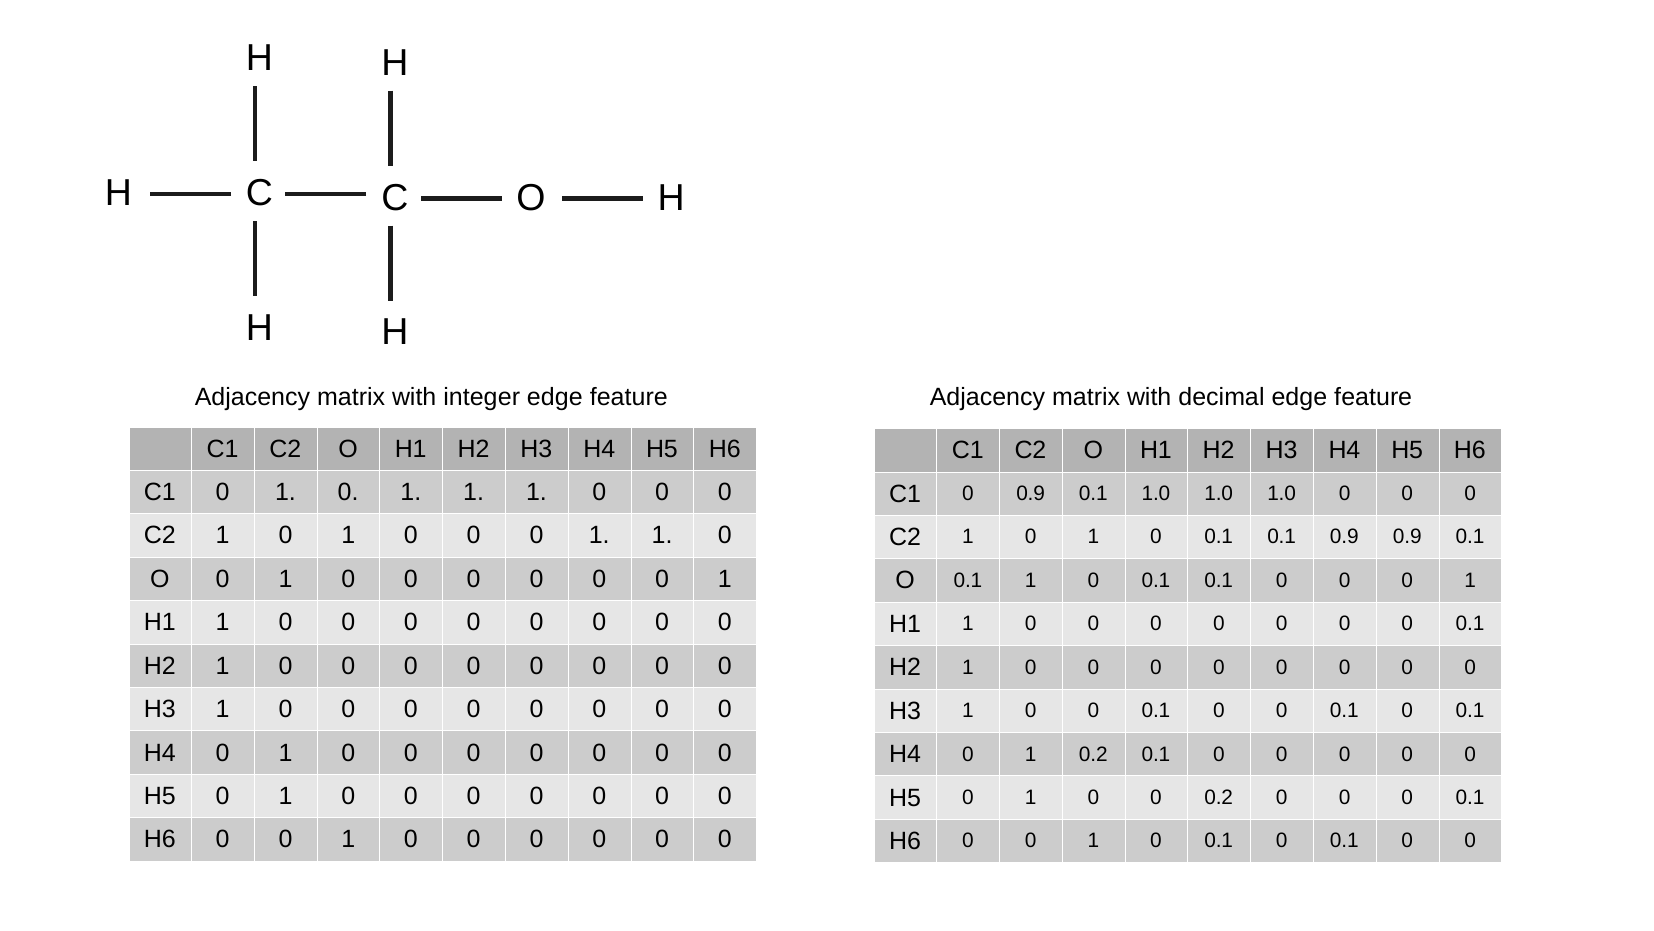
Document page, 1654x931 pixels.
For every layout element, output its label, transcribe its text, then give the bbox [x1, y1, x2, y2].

table_cell 0 [937, 776, 999, 819]
table_cell 0 [380, 688, 442, 730]
table_cell 1. [506, 471, 568, 513]
table_cell 0 [694, 601, 756, 644]
table_cell 0 [506, 558, 568, 600]
table_cell 0 [192, 471, 254, 513]
table_cell 0 [380, 818, 442, 861]
text_box H [90, 164, 136, 222]
table_cell 0 [569, 645, 631, 687]
table_cell H5 [130, 775, 191, 817]
table_cell 0 [1000, 516, 1062, 558]
table_cell 1 [255, 558, 317, 600]
table_cell 0 [506, 775, 568, 817]
table_cell 0 [443, 731, 505, 774]
table_cell H4 [875, 733, 936, 775]
table_cell 0 [569, 688, 631, 730]
table_cell 0.1 [1314, 690, 1376, 732]
table_cell 1 [318, 514, 379, 557]
table_cell 0 [1251, 559, 1313, 602]
table_cell 0 [632, 645, 693, 687]
table_header H1 [1126, 429, 1187, 472]
table_header C2 [255, 428, 317, 470]
table_cell 0 [569, 601, 631, 644]
table_cell 1 [192, 688, 254, 730]
table_cell 0.1 [1126, 690, 1187, 732]
table_cell 0.1 [1314, 820, 1376, 862]
table_header H5 [632, 428, 693, 470]
table_cell 0 [1251, 733, 1313, 775]
table_cell 1 [1000, 559, 1062, 602]
table_cell 0 [1126, 516, 1187, 558]
table_cell 1.0 [1188, 473, 1250, 515]
table_cell 0 [1377, 603, 1439, 645]
table_cell 1 [1063, 820, 1125, 862]
table_cell 0 [937, 473, 999, 515]
table_cell 0.1 [1440, 603, 1501, 645]
table_cell 0 [318, 645, 379, 687]
table_header C2 [1000, 429, 1062, 472]
table_cell C2 [130, 514, 191, 557]
table_cell 0 [632, 471, 693, 513]
table_cell 0 [1000, 820, 1062, 862]
table_cell 0.1 [1063, 473, 1125, 515]
table_cell 0 [1188, 690, 1250, 732]
table_cell 0 [1063, 690, 1125, 732]
table_header C1 [192, 428, 254, 470]
table_cell 1. [569, 514, 631, 557]
table_cell 0 [1000, 646, 1062, 689]
table_cell 0 [443, 818, 505, 861]
table_cell 0 [1126, 646, 1187, 689]
text_box C [366, 168, 412, 226]
table_cell 0 [380, 775, 442, 817]
table_cell 0 [1377, 776, 1439, 819]
table_cell 0 [1063, 776, 1125, 819]
table_cell 0 [694, 775, 756, 817]
table_header H6 [694, 428, 756, 470]
table_cell 0 [1314, 559, 1376, 602]
table_cell 1 [937, 516, 999, 558]
table_cell 0 [1251, 820, 1313, 862]
table_cell 0 [632, 731, 693, 774]
table_cell 0 [1377, 559, 1439, 602]
text_box H [366, 303, 412, 361]
table_cell 0 [443, 601, 505, 644]
table_cell 0 [255, 645, 317, 687]
table_cell 1 [694, 558, 756, 600]
table_cell H2 [130, 645, 191, 687]
table_cell 0 [1377, 690, 1439, 732]
table_cell 0 [1126, 603, 1187, 645]
table_cell 0. [318, 471, 379, 513]
table_cell H6 [875, 820, 936, 862]
table_cell 0 [1251, 603, 1313, 645]
table_cell 1 [1000, 776, 1062, 819]
table_cell 1 [1440, 559, 1501, 602]
table_cell 0 [694, 471, 756, 513]
table_cell 0 [1377, 733, 1439, 775]
table_header H2 [1188, 429, 1250, 472]
table_header O [1063, 429, 1125, 472]
table_cell 0 [192, 731, 254, 774]
table_cell H4 [130, 731, 191, 774]
table_cell 0 [569, 558, 631, 600]
table_cell 1 [1063, 516, 1125, 558]
table_cell 0 [1063, 603, 1125, 645]
table_cell 0.1 [1126, 559, 1187, 602]
table_cell C1 [875, 473, 936, 515]
table_cell 0.1 [1188, 516, 1250, 558]
table_cell 1.0 [1251, 473, 1313, 515]
table_cell 0.1 [1126, 733, 1187, 775]
table_cell 0 [1063, 646, 1125, 689]
table_cell 1.0 [1126, 473, 1187, 515]
table_cell 0 [1440, 733, 1501, 775]
table_cell 0 [443, 558, 505, 600]
table_cell 0 [632, 775, 693, 817]
table_cell 0 [569, 775, 631, 817]
text_box H [231, 298, 277, 356]
table_cell 0 [1314, 733, 1376, 775]
table_cell 0 [569, 818, 631, 861]
table_header H3 [1251, 429, 1313, 472]
table_cell 0 [255, 688, 317, 730]
text_box H [366, 33, 412, 91]
table_cell O [875, 559, 936, 602]
table_cell 1 [1000, 733, 1062, 775]
text_box O [501, 168, 547, 226]
table_cell 1. [632, 514, 693, 557]
table_cell 0 [506, 688, 568, 730]
table_cell 0 [937, 820, 999, 862]
table_cell 0 [1126, 820, 1187, 862]
table_header H6 [1440, 429, 1501, 472]
table_header H3 [506, 428, 568, 470]
table_cell 1. [443, 471, 505, 513]
table_cell 0.2 [1063, 733, 1125, 775]
table_cell 0 [192, 558, 254, 600]
table_cell 0 [632, 558, 693, 600]
table_cell 0.2 [1188, 776, 1250, 819]
table_cell C1 [130, 471, 191, 513]
table_cell 0 [506, 514, 568, 557]
table_cell 0 [1440, 646, 1501, 689]
table_cell 0 [1063, 559, 1125, 602]
table_cell 0 [443, 775, 505, 817]
table_cell 0 [632, 688, 693, 730]
table_header O [318, 428, 379, 470]
table_cell 0.1 [1440, 776, 1501, 819]
text_box Adjacency matrix with integer edge feature [180, 375, 841, 418]
table_cell 0 [1314, 646, 1376, 689]
table_cell 0.9 [1377, 516, 1439, 558]
table_cell 0 [380, 645, 442, 687]
table_cell 0 [506, 731, 568, 774]
table_cell 0 [1314, 603, 1376, 645]
text_box H [231, 29, 277, 87]
text_box H [642, 168, 688, 226]
table_cell 1. [380, 471, 442, 513]
table_cell 0 [506, 645, 568, 687]
table_cell 1 [192, 645, 254, 687]
table_header H2 [443, 428, 505, 470]
table_cell 0 [1188, 646, 1250, 689]
table_cell H2 [875, 646, 936, 689]
table_cell 0 [318, 558, 379, 600]
text_box Adjacency matrix with decimal edge feature [915, 375, 1576, 418]
table_cell H1 [875, 603, 936, 645]
table_cell 0 [192, 818, 254, 861]
table_cell H1 [130, 601, 191, 644]
table_cell 0 [569, 731, 631, 774]
table_cell 1 [192, 514, 254, 557]
table_cell 0 [694, 818, 756, 861]
table_cell 0 [632, 601, 693, 644]
table_cell 0 [694, 645, 756, 687]
table_cell 1 [318, 818, 379, 861]
table_cell 1. [255, 471, 317, 513]
table_cell 0 [1126, 776, 1187, 819]
table_cell 0 [1188, 733, 1250, 775]
table_cell 0 [1251, 690, 1313, 732]
table_cell 0 [694, 731, 756, 774]
table_cell 0 [255, 818, 317, 861]
table_cell 0 [1000, 603, 1062, 645]
table_cell 0 [1000, 690, 1062, 732]
table_cell 0 [506, 818, 568, 861]
table_cell 0 [380, 514, 442, 557]
text_box C [231, 164, 277, 222]
table_cell 0 [1440, 473, 1501, 515]
table_cell 0.1 [1440, 516, 1501, 558]
table_cell C2 [875, 516, 936, 558]
table_cell 0 [443, 645, 505, 687]
table_cell 0 [1251, 776, 1313, 819]
table_cell 0 [694, 688, 756, 730]
table_cell 0 [443, 514, 505, 557]
table_cell 0 [937, 733, 999, 775]
table_cell 0 [255, 514, 317, 557]
table_cell 0 [1251, 646, 1313, 689]
table_cell 0 [1377, 820, 1439, 862]
table_header H4 [1314, 429, 1376, 472]
table_cell 0 [380, 731, 442, 774]
table_cell 1 [255, 731, 317, 774]
table_cell 0 [443, 688, 505, 730]
table_cell 0 [380, 601, 442, 644]
table_cell 0 [1377, 473, 1439, 515]
table_header H1 [380, 428, 442, 470]
table_header C1 [937, 429, 999, 472]
table_cell 0.9 [1000, 473, 1062, 515]
table_cell 0.1 [1251, 516, 1313, 558]
table_cell H6 [130, 818, 191, 861]
table_cell 0 [1314, 776, 1376, 819]
table_header H5 [1377, 429, 1439, 472]
table_header [130, 428, 191, 470]
table_cell 1 [937, 646, 999, 689]
table_cell H3 [875, 690, 936, 732]
table_header H4 [569, 428, 631, 470]
table_cell 1 [255, 775, 317, 817]
table_cell 0.1 [1440, 690, 1501, 732]
table_cell 0.1 [1188, 559, 1250, 602]
table_header [875, 429, 936, 472]
table_cell 0 [1188, 603, 1250, 645]
table_cell 0 [506, 601, 568, 644]
table_cell 0 [318, 775, 379, 817]
table_cell 0 [318, 688, 379, 730]
table_cell 1 [937, 603, 999, 645]
table_cell 0 [1314, 473, 1376, 515]
table_cell 1 [937, 690, 999, 732]
table_cell 0 [318, 731, 379, 774]
table_cell 0.9 [1314, 516, 1376, 558]
table_cell 0 [380, 558, 442, 600]
table_cell 0 [255, 601, 317, 644]
table_cell O [130, 558, 191, 600]
table_cell 0 [569, 471, 631, 513]
table_cell 0 [318, 601, 379, 644]
table_cell H3 [130, 688, 191, 730]
table_cell 0 [1440, 820, 1501, 862]
table_cell 1 [192, 601, 254, 644]
table_cell H5 [875, 776, 936, 819]
table_cell 0 [192, 775, 254, 817]
table_cell 0.1 [1188, 820, 1250, 862]
table_cell 0 [1377, 646, 1439, 689]
table_cell 0 [632, 818, 693, 861]
table_cell 0.1 [937, 559, 999, 602]
table_cell 0 [694, 514, 756, 557]
